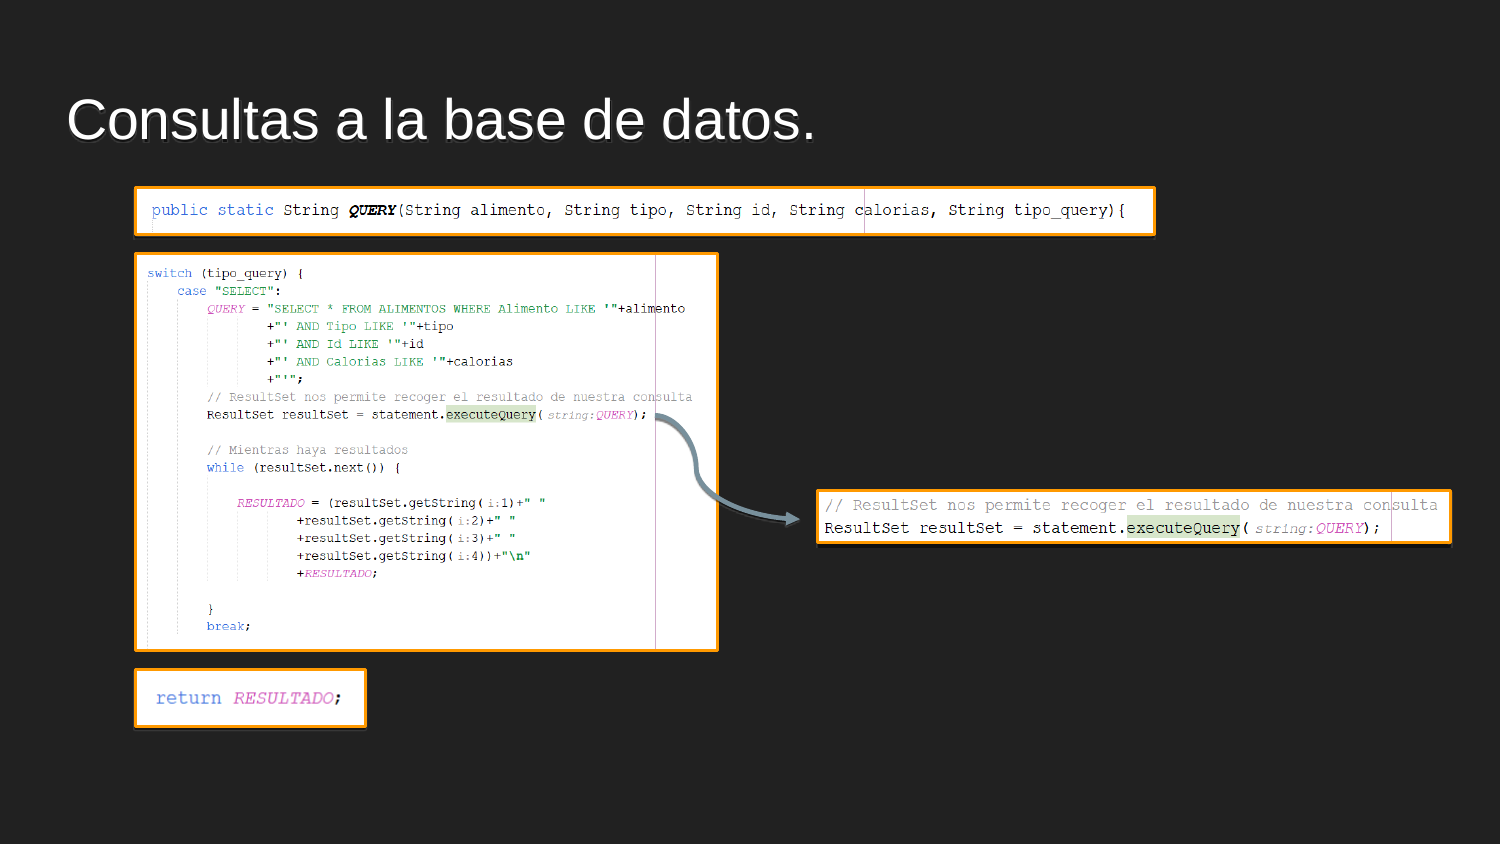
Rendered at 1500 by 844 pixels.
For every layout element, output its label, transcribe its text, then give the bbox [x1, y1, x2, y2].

picture [819, 491, 1449, 541]
title Consultas a la base de datos. [51, 72, 1449, 167]
picture [136, 670, 365, 725]
picture [136, 189, 1153, 234]
picture [136, 255, 716, 649]
